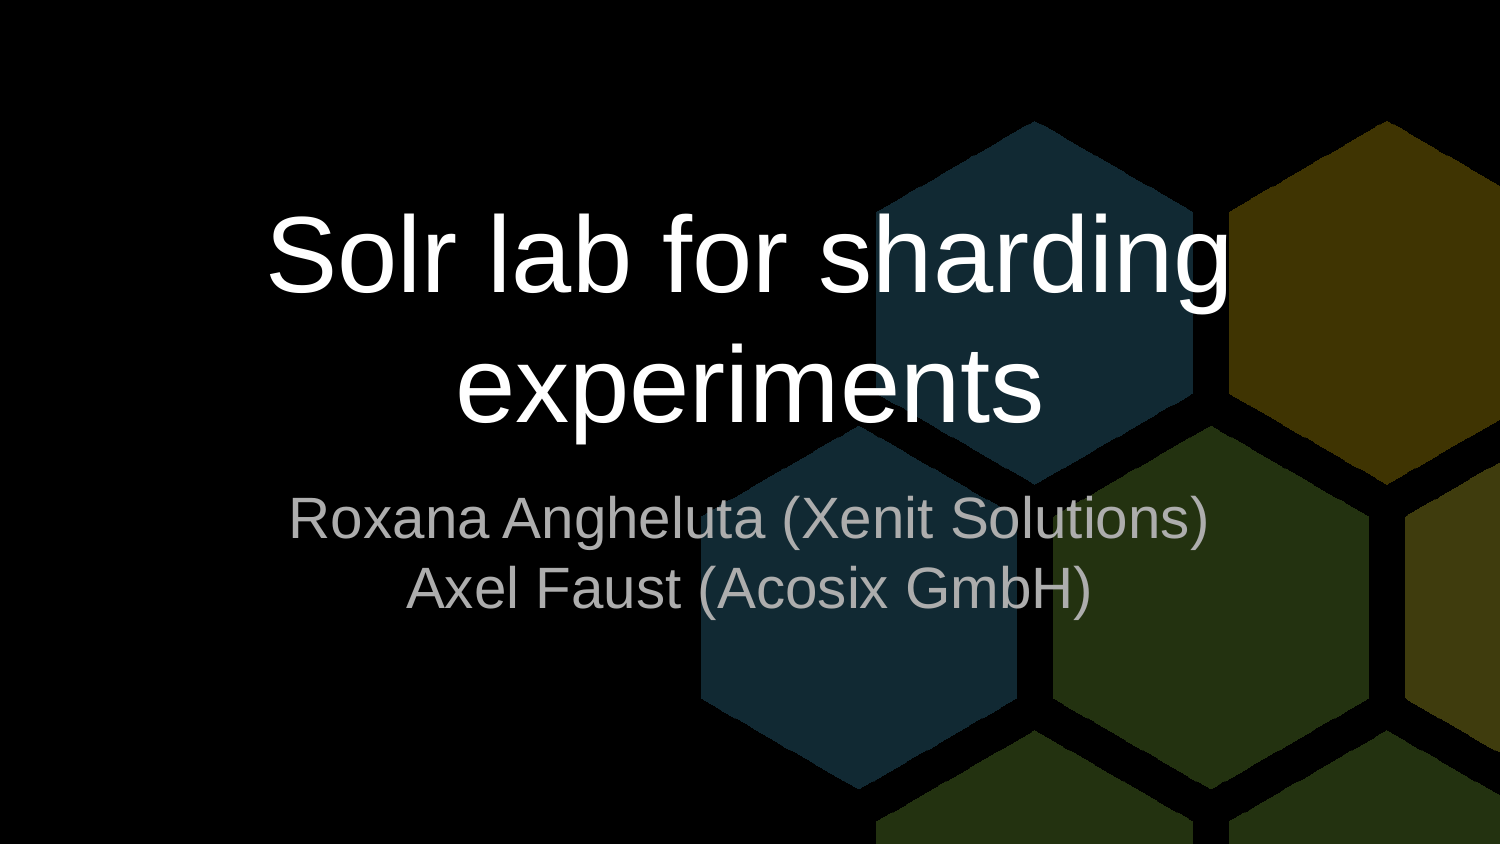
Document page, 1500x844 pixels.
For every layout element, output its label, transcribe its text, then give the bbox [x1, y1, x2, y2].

subtitle Roxana Angheluta (Xenit Solutions) Axel Faust (Acosix GmbH) [51, 464, 1449, 682]
title Solr lab for sharding experiments [51, 122, 1449, 459]
picture [0, 0, 1500, 844]
